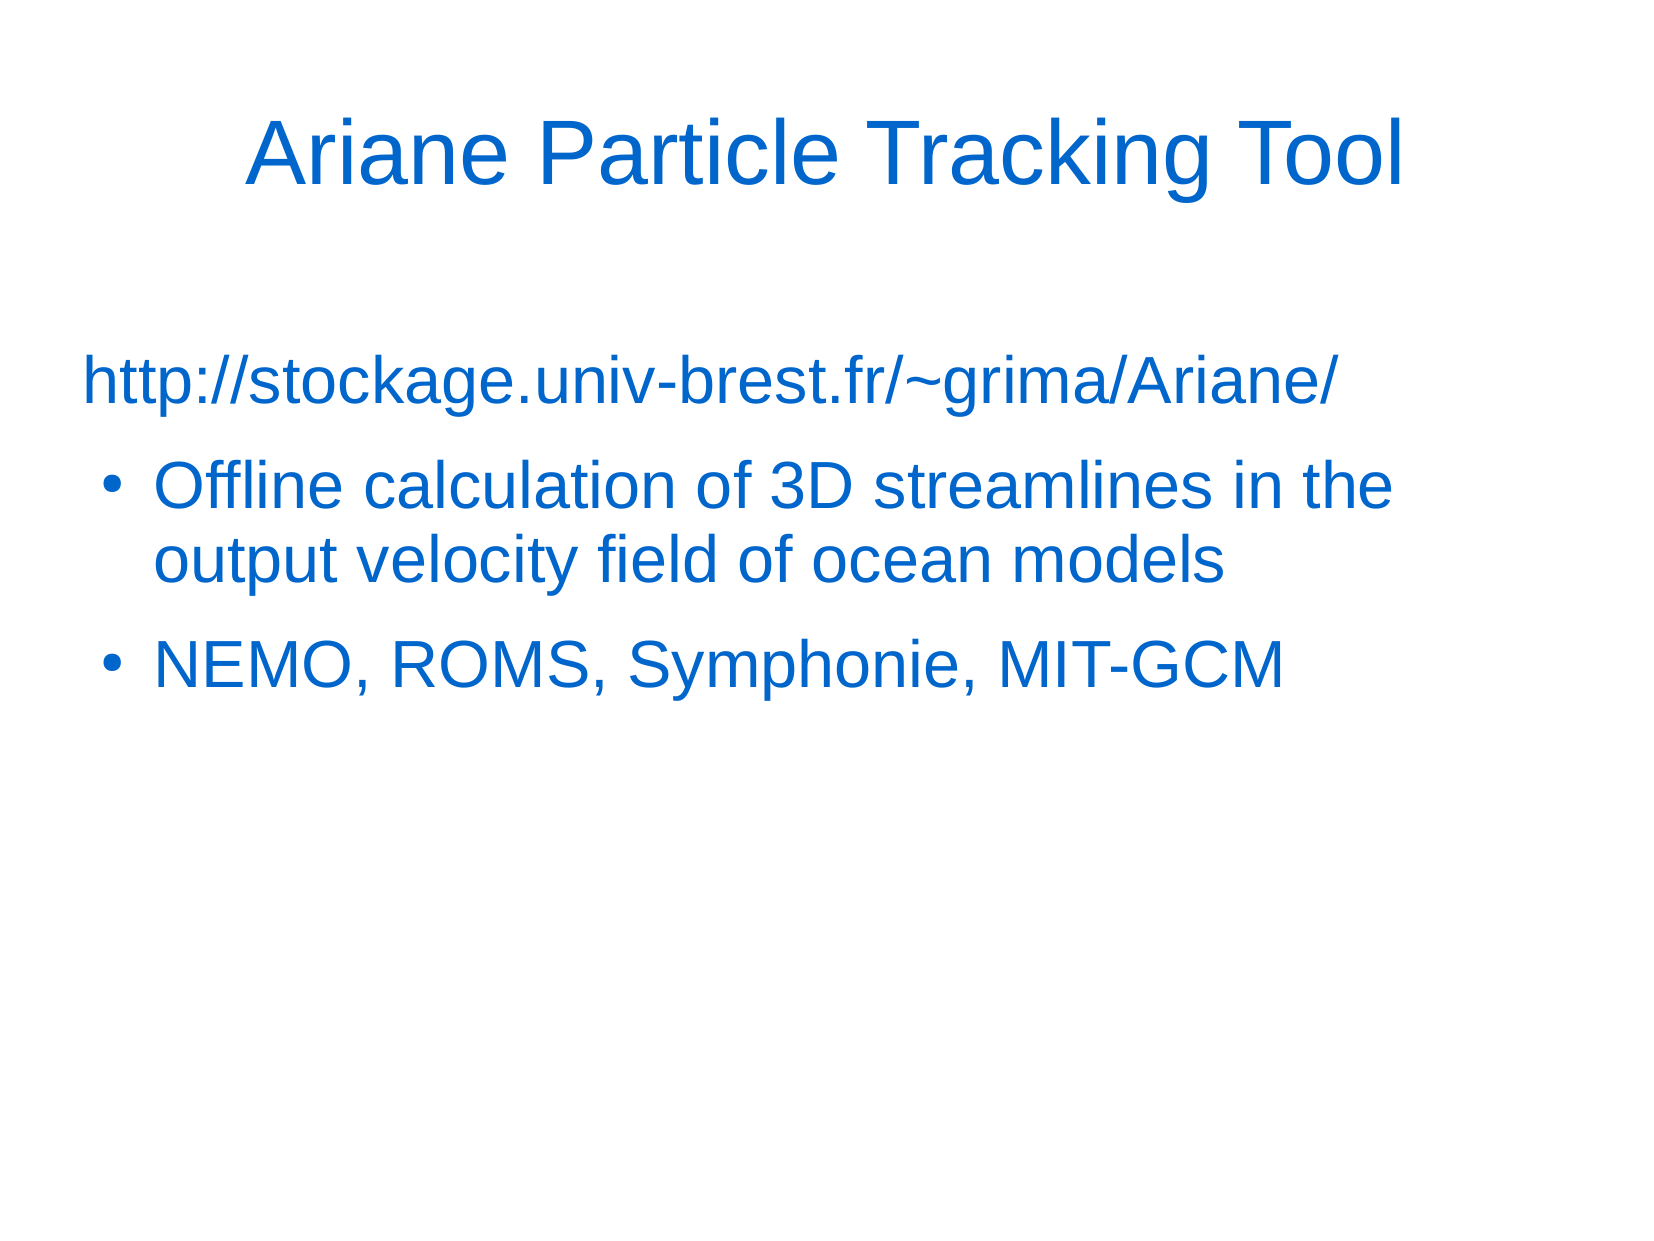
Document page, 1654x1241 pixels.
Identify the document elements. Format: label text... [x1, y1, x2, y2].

list http://stockage.univ-brest.fr/~grima/Ariane/ Offline calculation of 3D streamlines in the output velocity field of ocean models NEMO, ROMS, Symphonie, MIT-GCM [82, 343, 1571, 1063]
title Ariane Particle Tracking Tool [82, 49, 1571, 257]
